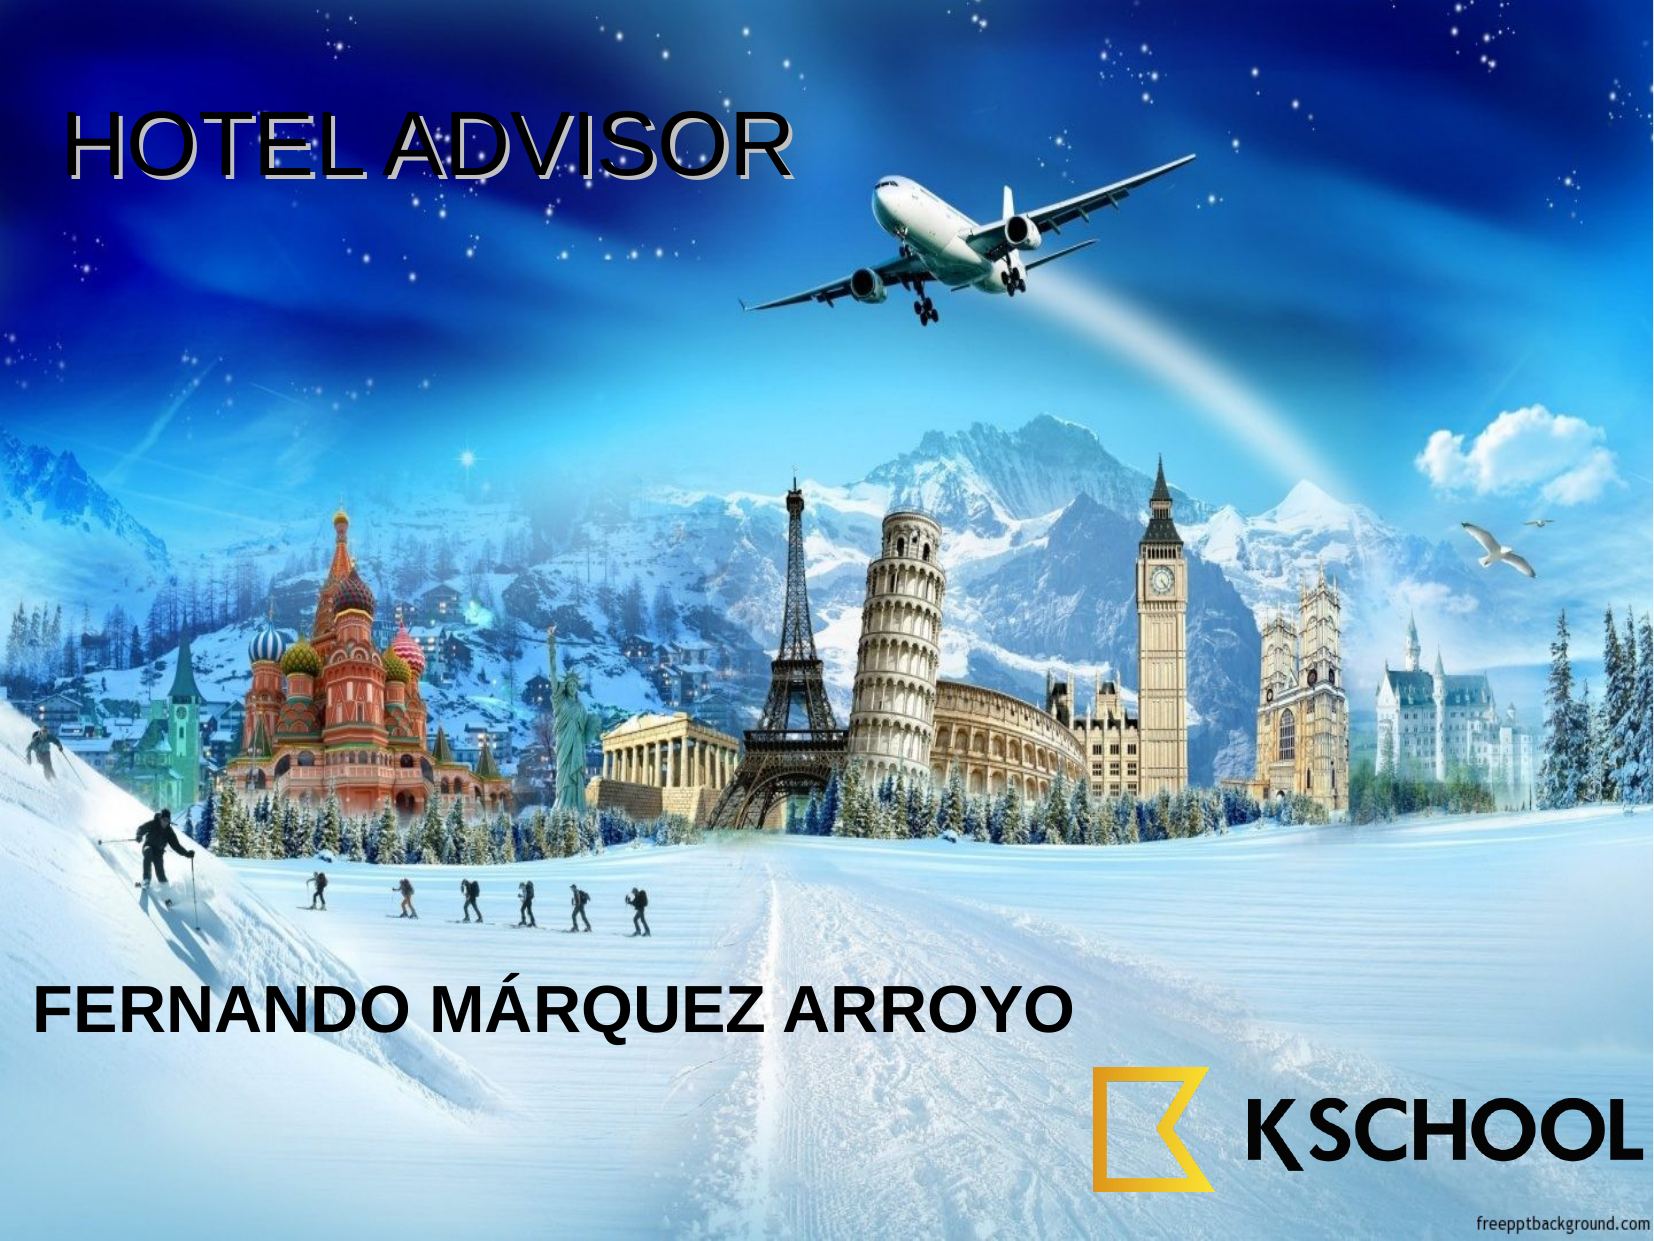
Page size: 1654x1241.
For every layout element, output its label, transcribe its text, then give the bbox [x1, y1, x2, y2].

title HOTEL ADVISOR [0, 40, 1173, 248]
picture [0, 0, 1654, 1241]
subtitle FERNANDO MÁRQUEZ ARROYO [0, 761, 1299, 1241]
